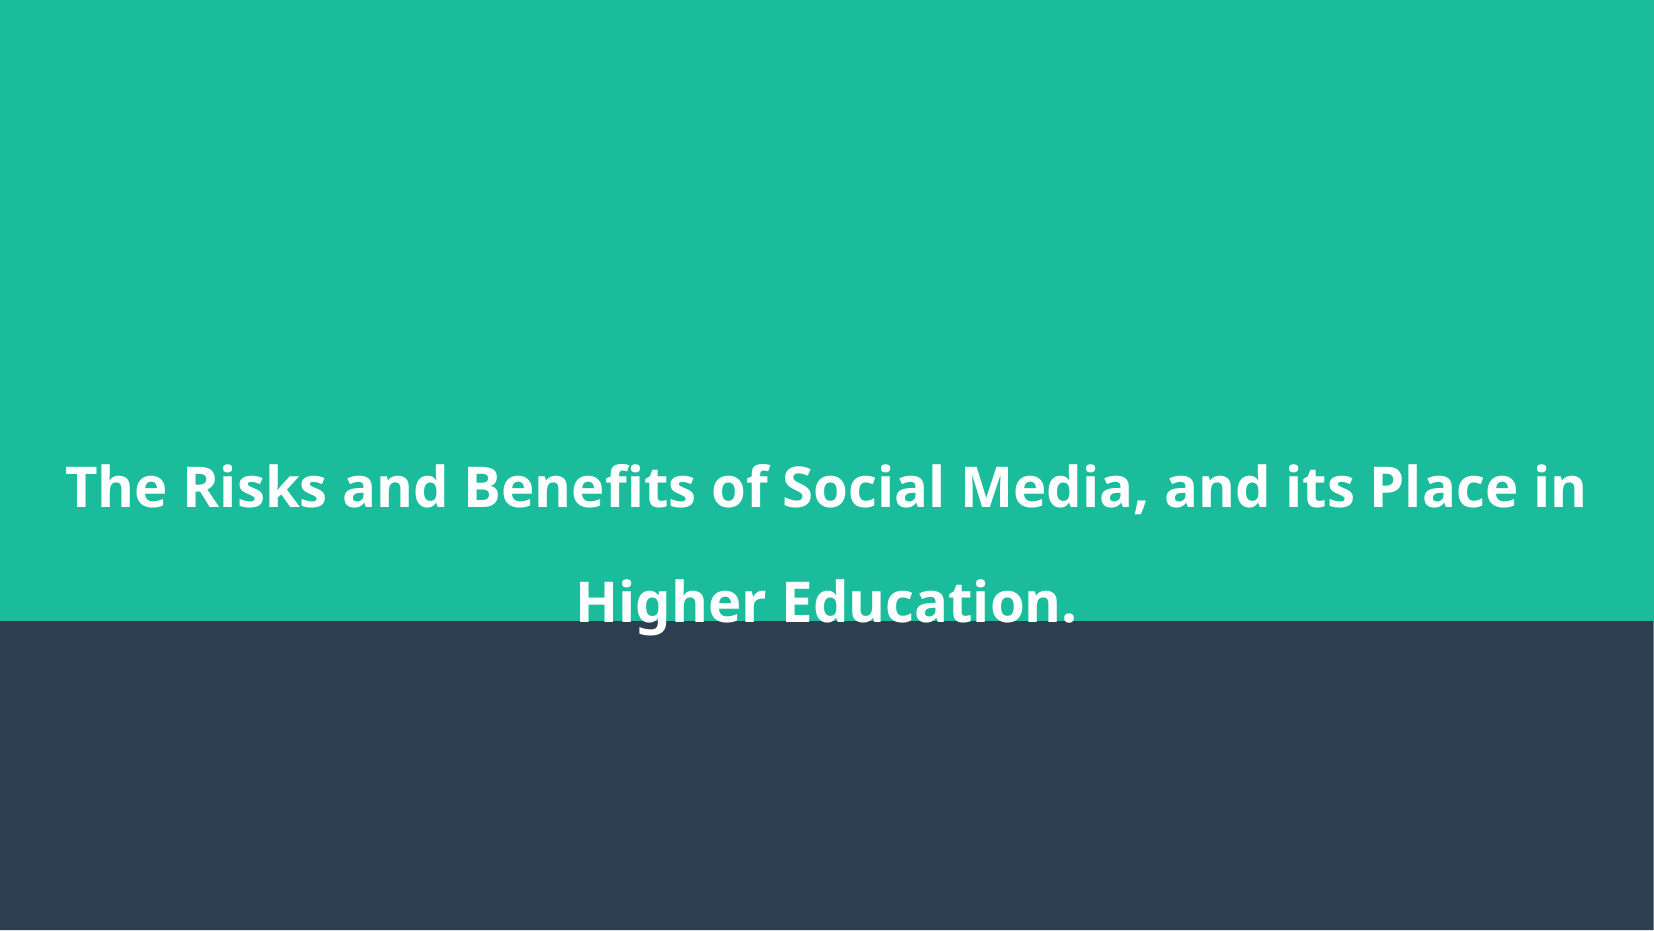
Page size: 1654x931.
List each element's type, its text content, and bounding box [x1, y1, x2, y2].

title The Risks and Benefits of Social Media, and its Place in Higher Education. [59, 408, 1595, 640]
